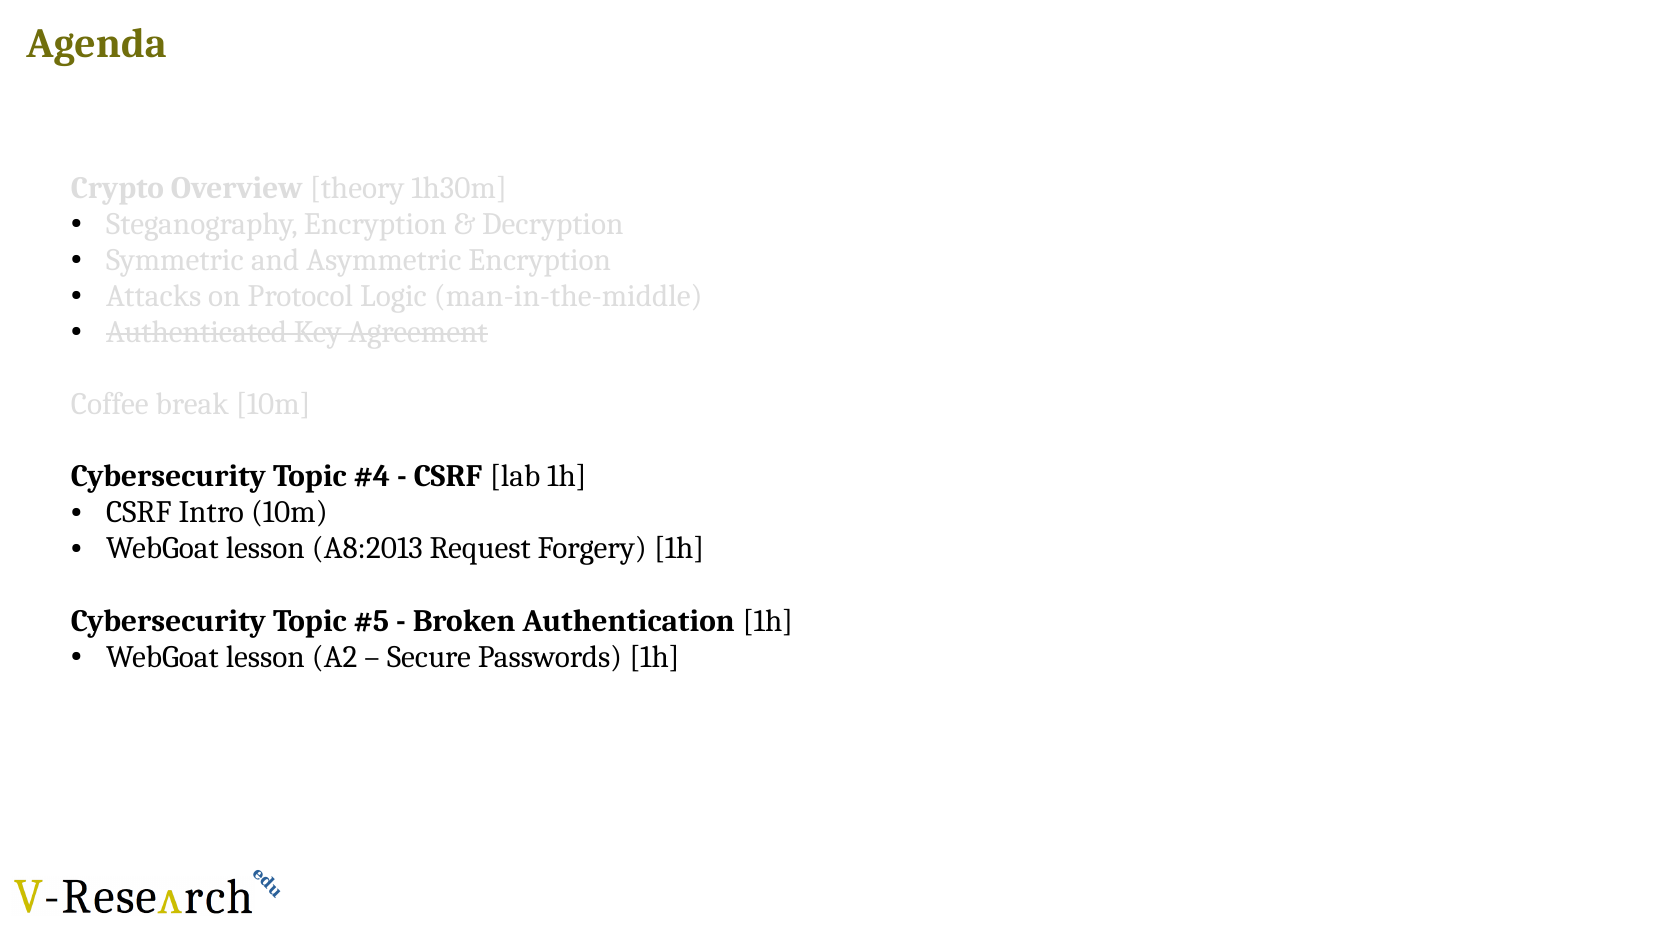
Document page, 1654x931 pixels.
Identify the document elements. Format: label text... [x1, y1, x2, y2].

picture [11, 876, 255, 916]
text_box Crypto Overview [theory 1h30m] Steganography, Encryption & Decryption Symmetric and Asymmetric Encryption Attacks on Protocol Logic (man-in-the-middle) Authenticated Key Agreement Coffee break [10m] Cybersecurity Topic #4 - CSRF [lab 1h] CSRF Intro (10m) WebGoat lesson (A8:2013 Request Forgery) [1h] Cybersecurity Topic #5 - Broken Authentication [1h] WebGoat lesson (A2 – Secure Passwords) [1h] [70, 170, 1512, 686]
text_box edu [222, 847, 333, 931]
text_box Agenda [11, 12, 1193, 77]
